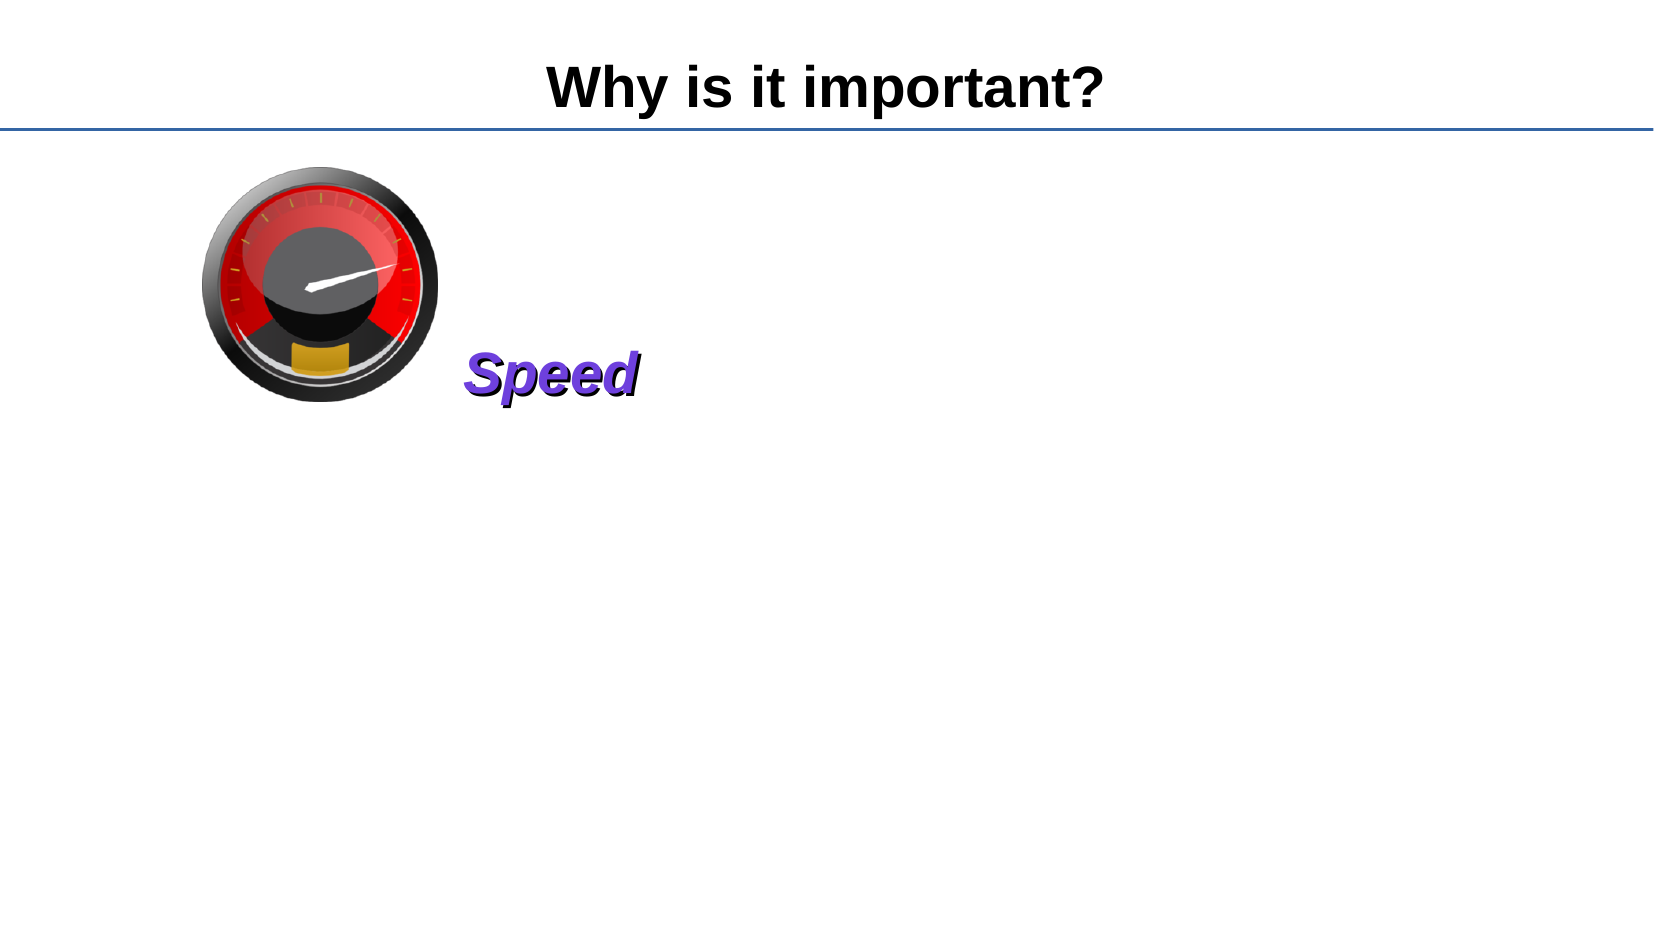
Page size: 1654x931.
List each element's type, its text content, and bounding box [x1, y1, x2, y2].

text_box Speed [448, 333, 674, 414]
text_box Why is it important? [466, 47, 1188, 128]
picture [202, 167, 438, 402]
